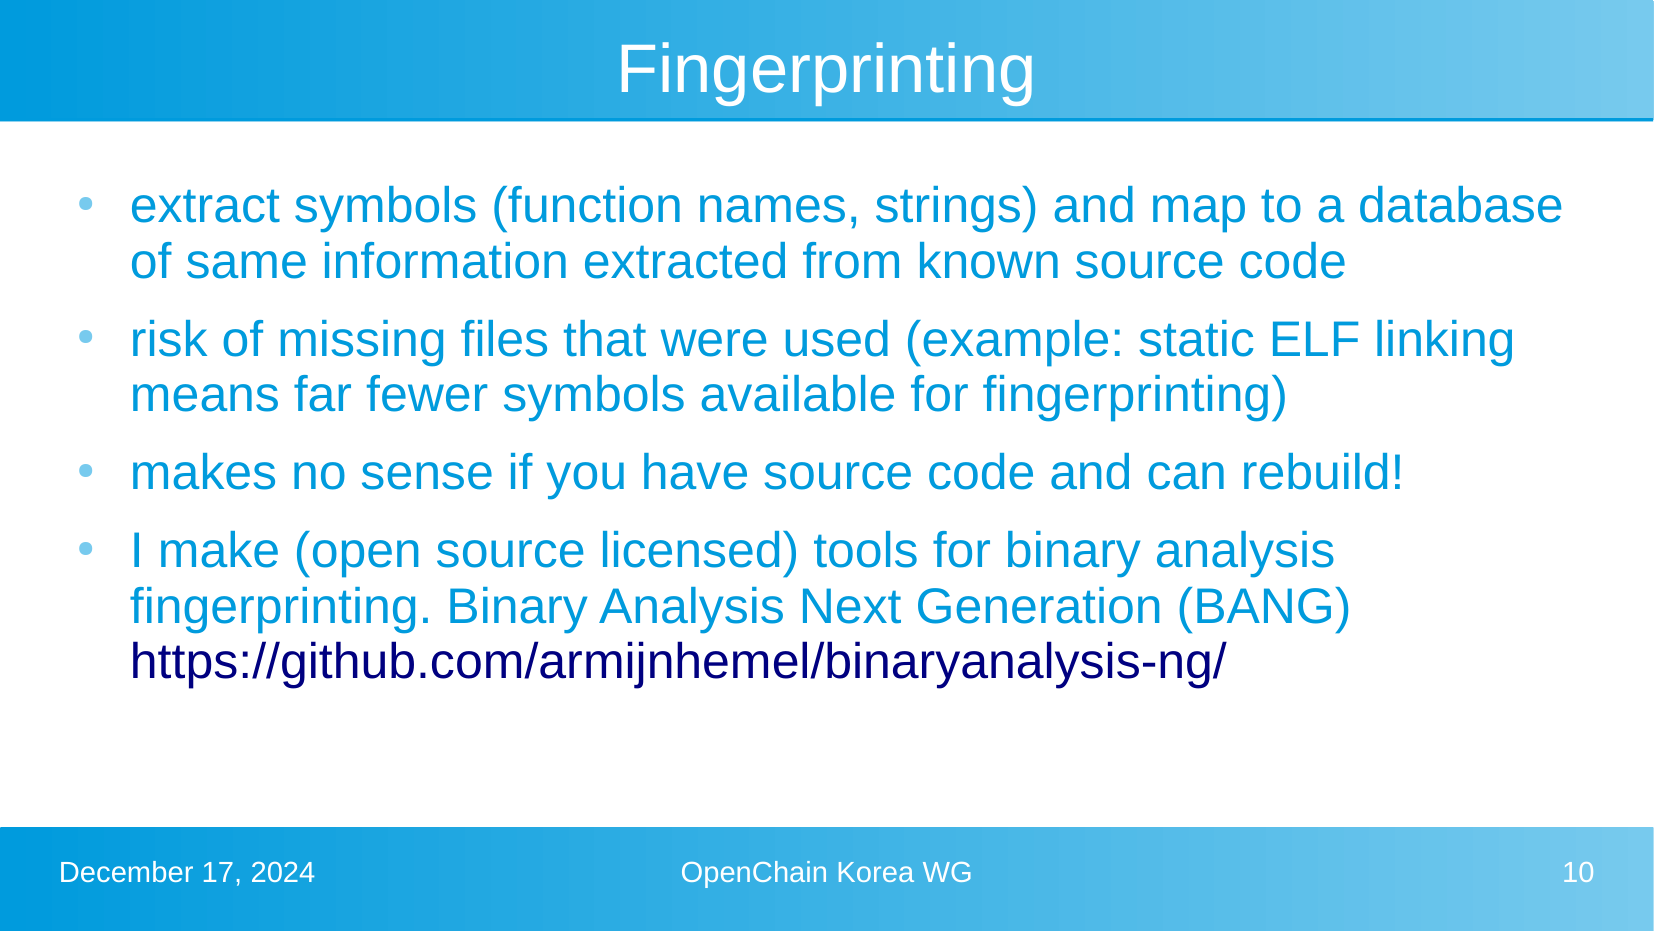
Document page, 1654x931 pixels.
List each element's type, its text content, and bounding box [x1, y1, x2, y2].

list extract symbols (function names, strings) and map to a database of same information extracted from known source code risk of missing files that were used (example: static ELF linking means far fewer symbols available for fingerprinting) makes no sense if you have source code and can rebuild! I make (open source licensed) tools for binary analysis fingerprinting. Binary Analysis Next Generation (BANG) https://github.com/armijnhemel/binaryanalysis-ng/ [59, 177, 1595, 768]
title Fingerprinting [59, 29, 1595, 108]
